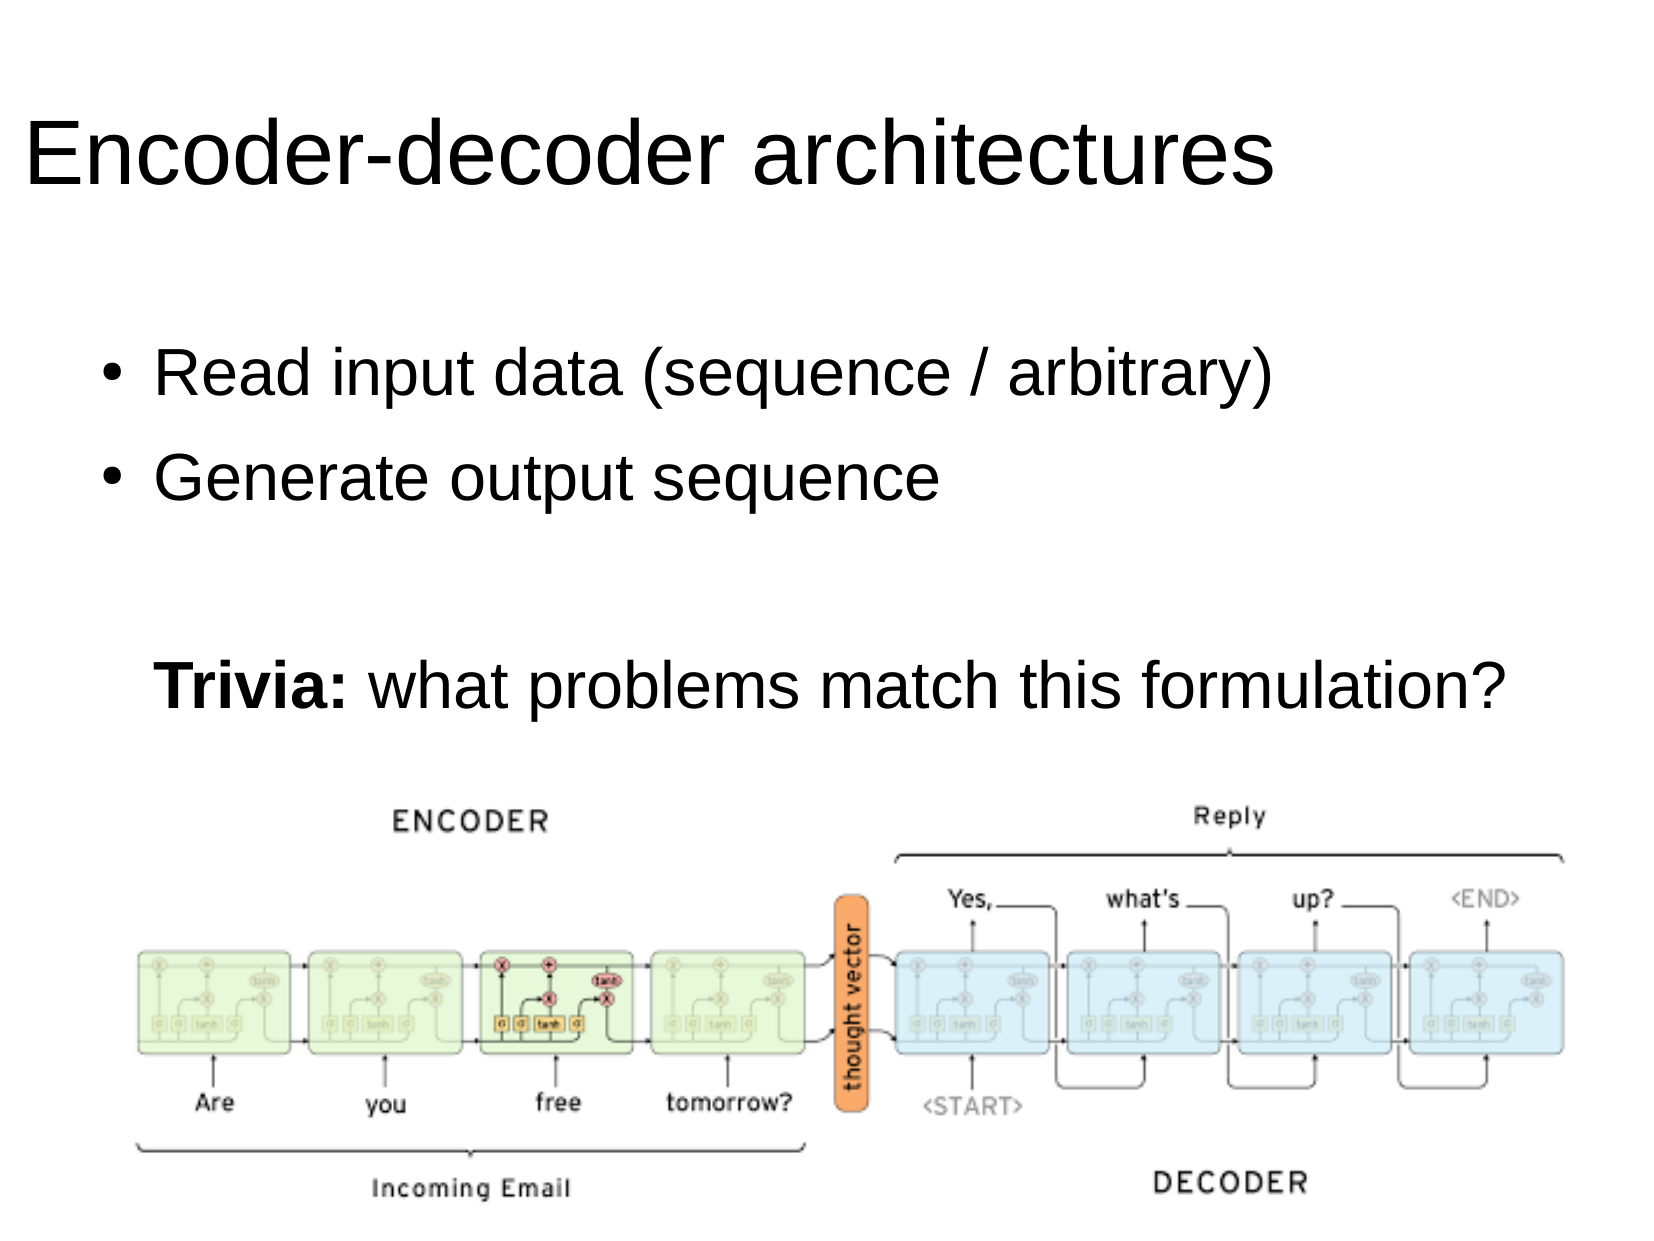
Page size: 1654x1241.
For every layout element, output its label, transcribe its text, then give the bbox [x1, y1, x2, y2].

picture [108, 773, 1598, 1223]
title Encoder-decoder architectures [23, 49, 1512, 257]
list Read input data (sequence / arbitrary) Generate output sequence Trivia: what problems match this formulation? [82, 231, 1571, 1241]
